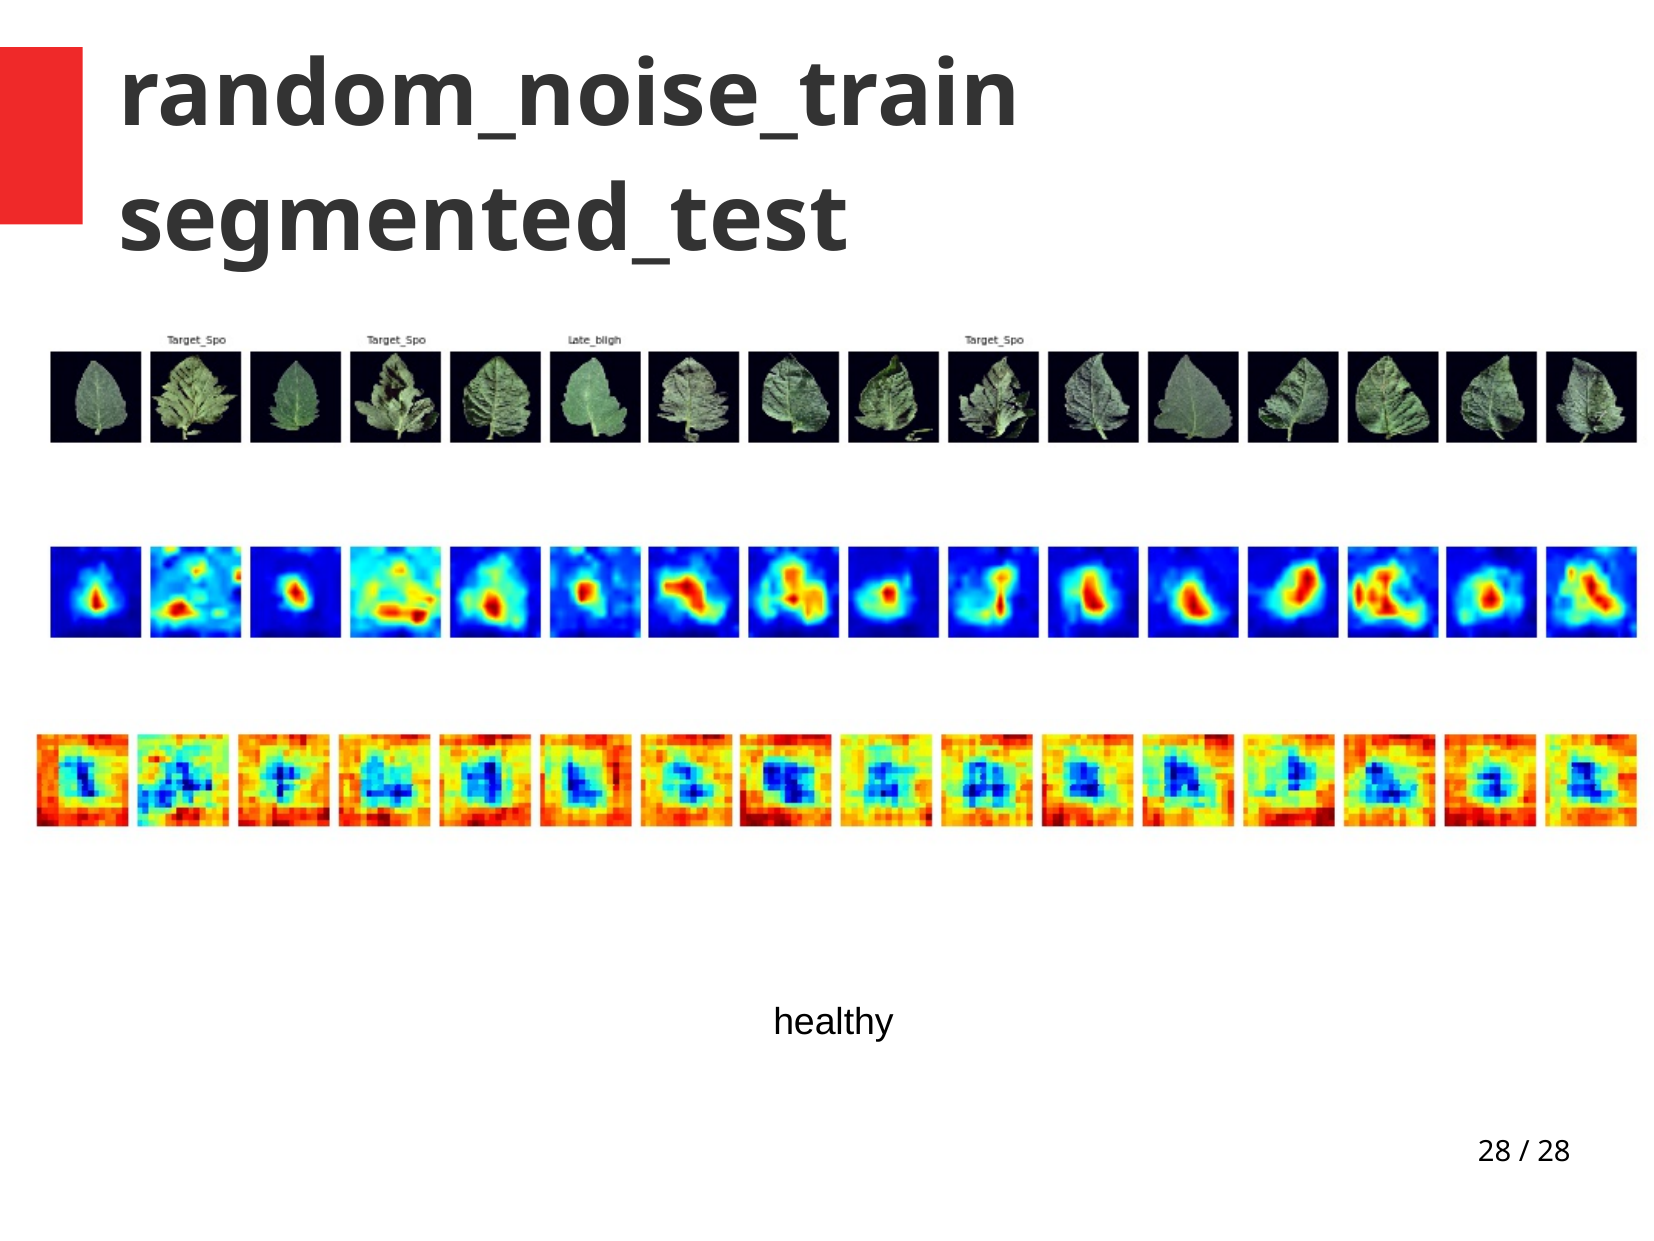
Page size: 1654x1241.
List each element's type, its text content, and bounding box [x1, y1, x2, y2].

text_box healthy [758, 993, 916, 1051]
picture [0, 530, 1654, 676]
title random_noise_train segmented_test [118, 45, 1571, 260]
picture [0, 324, 1654, 481]
picture [0, 719, 1654, 864]
